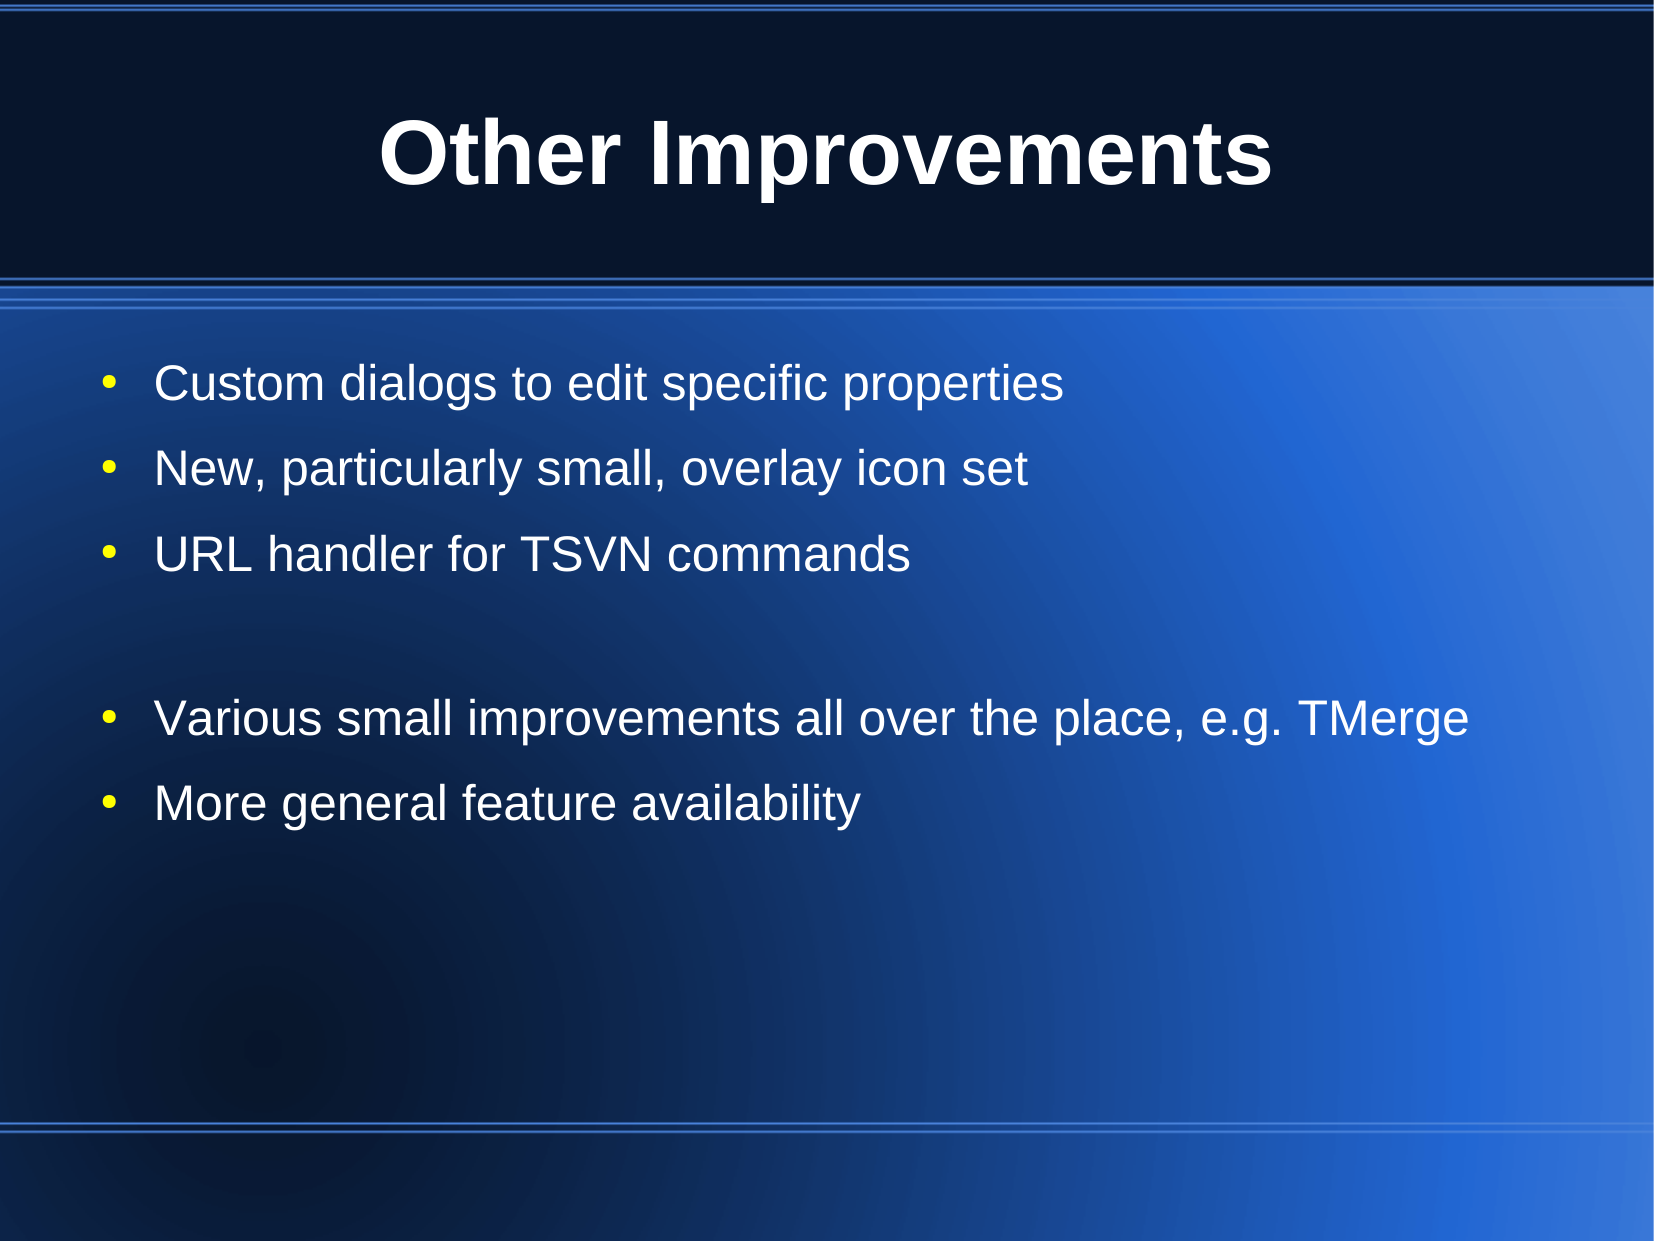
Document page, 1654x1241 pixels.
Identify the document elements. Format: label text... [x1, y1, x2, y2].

list Custom dialogs to edit specific properties New, particularly small, overlay icon set URL handler for TSVN commands Various small improvements all over the place, e.g. TMerge More general feature availability [82, 355, 1571, 1123]
picture [0, 0, 1654, 1241]
title Other Improvements [82, 49, 1571, 257]
